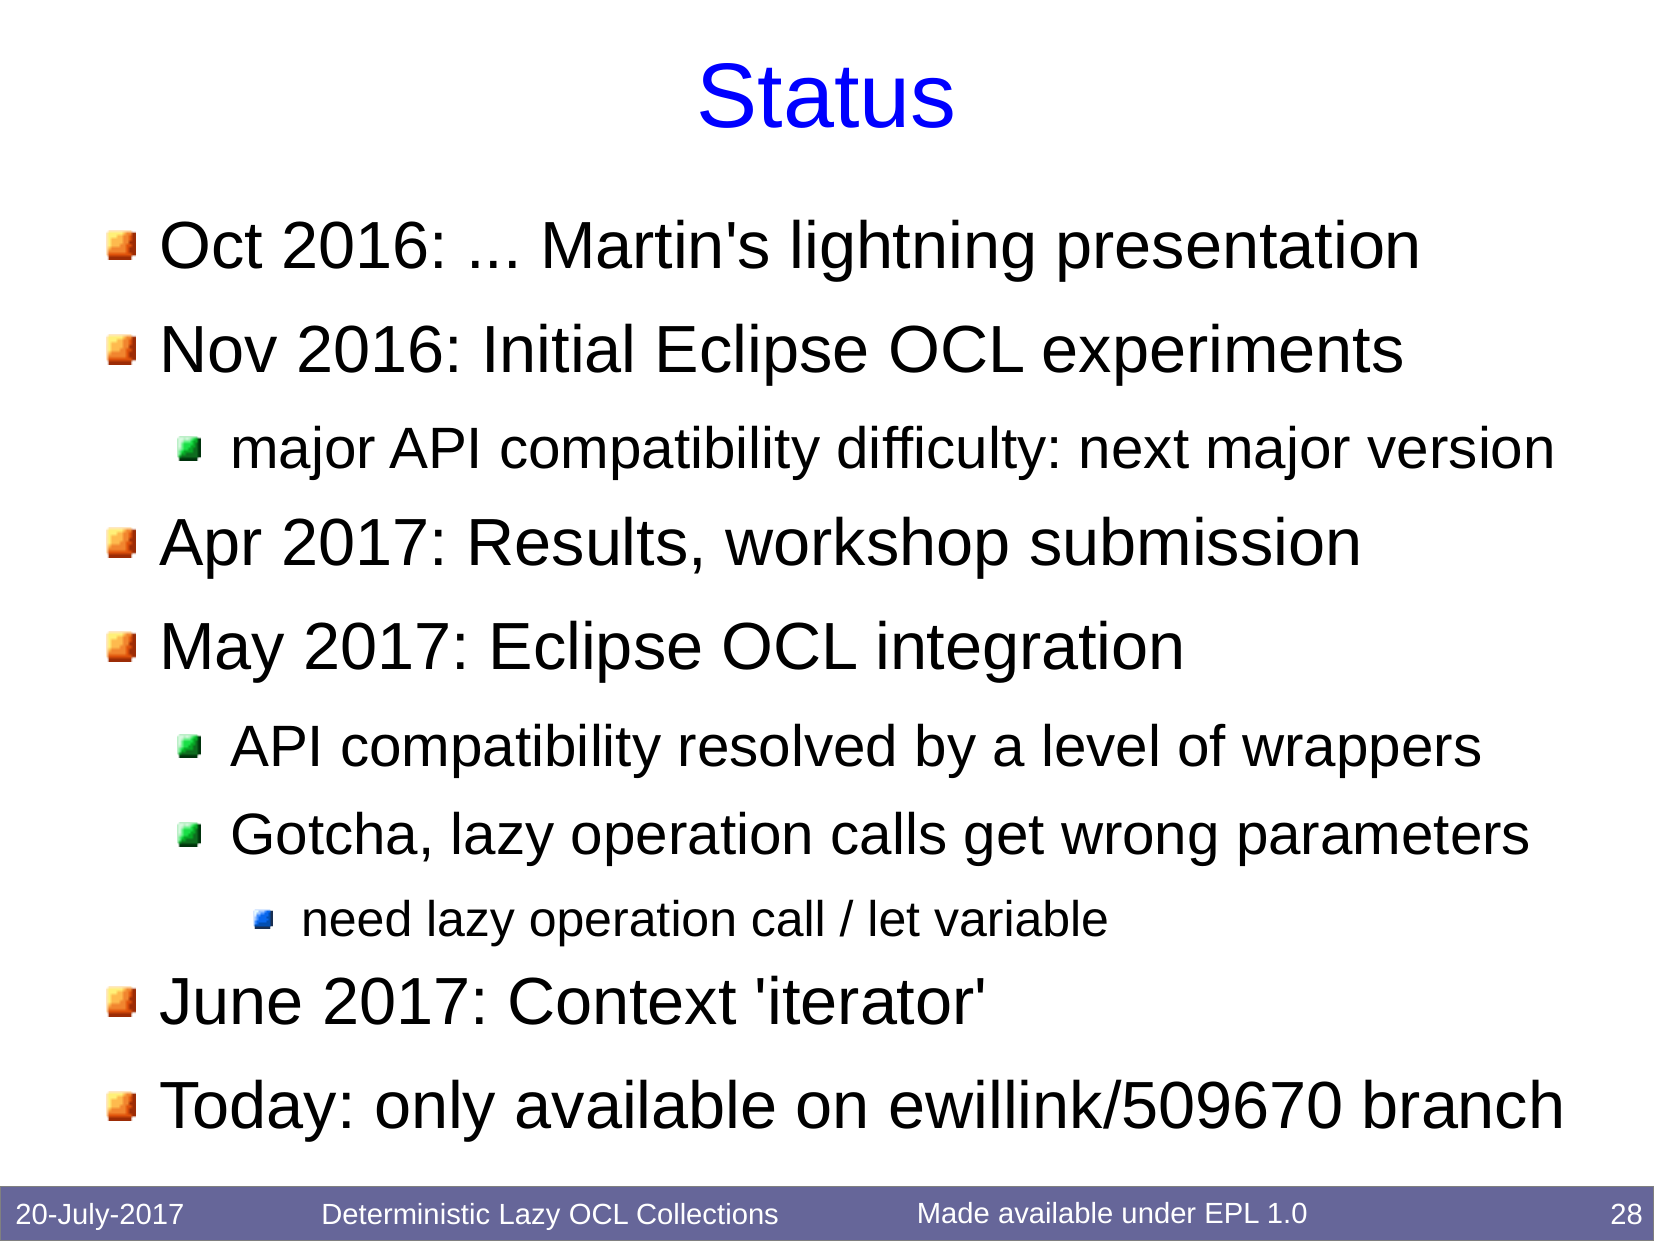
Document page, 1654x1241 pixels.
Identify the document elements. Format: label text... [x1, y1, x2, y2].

list Oct 2016: ... Martin's lightning presentation Nov 2016: Initial Eclipse OCL experiments major API compatibility difficulty: next major version Apr 2017: Results, workshop submission May 2017: Eclipse OCL integration API compatibility resolved by a level of wrappers Gotcha, lazy operation calls get wrong parameters need lazy operation call / let variable June 2017: Context 'iterator' Today: only available on ewillink/509670 branch [88, 207, 1577, 1143]
title Status [82, 0, 1571, 200]
